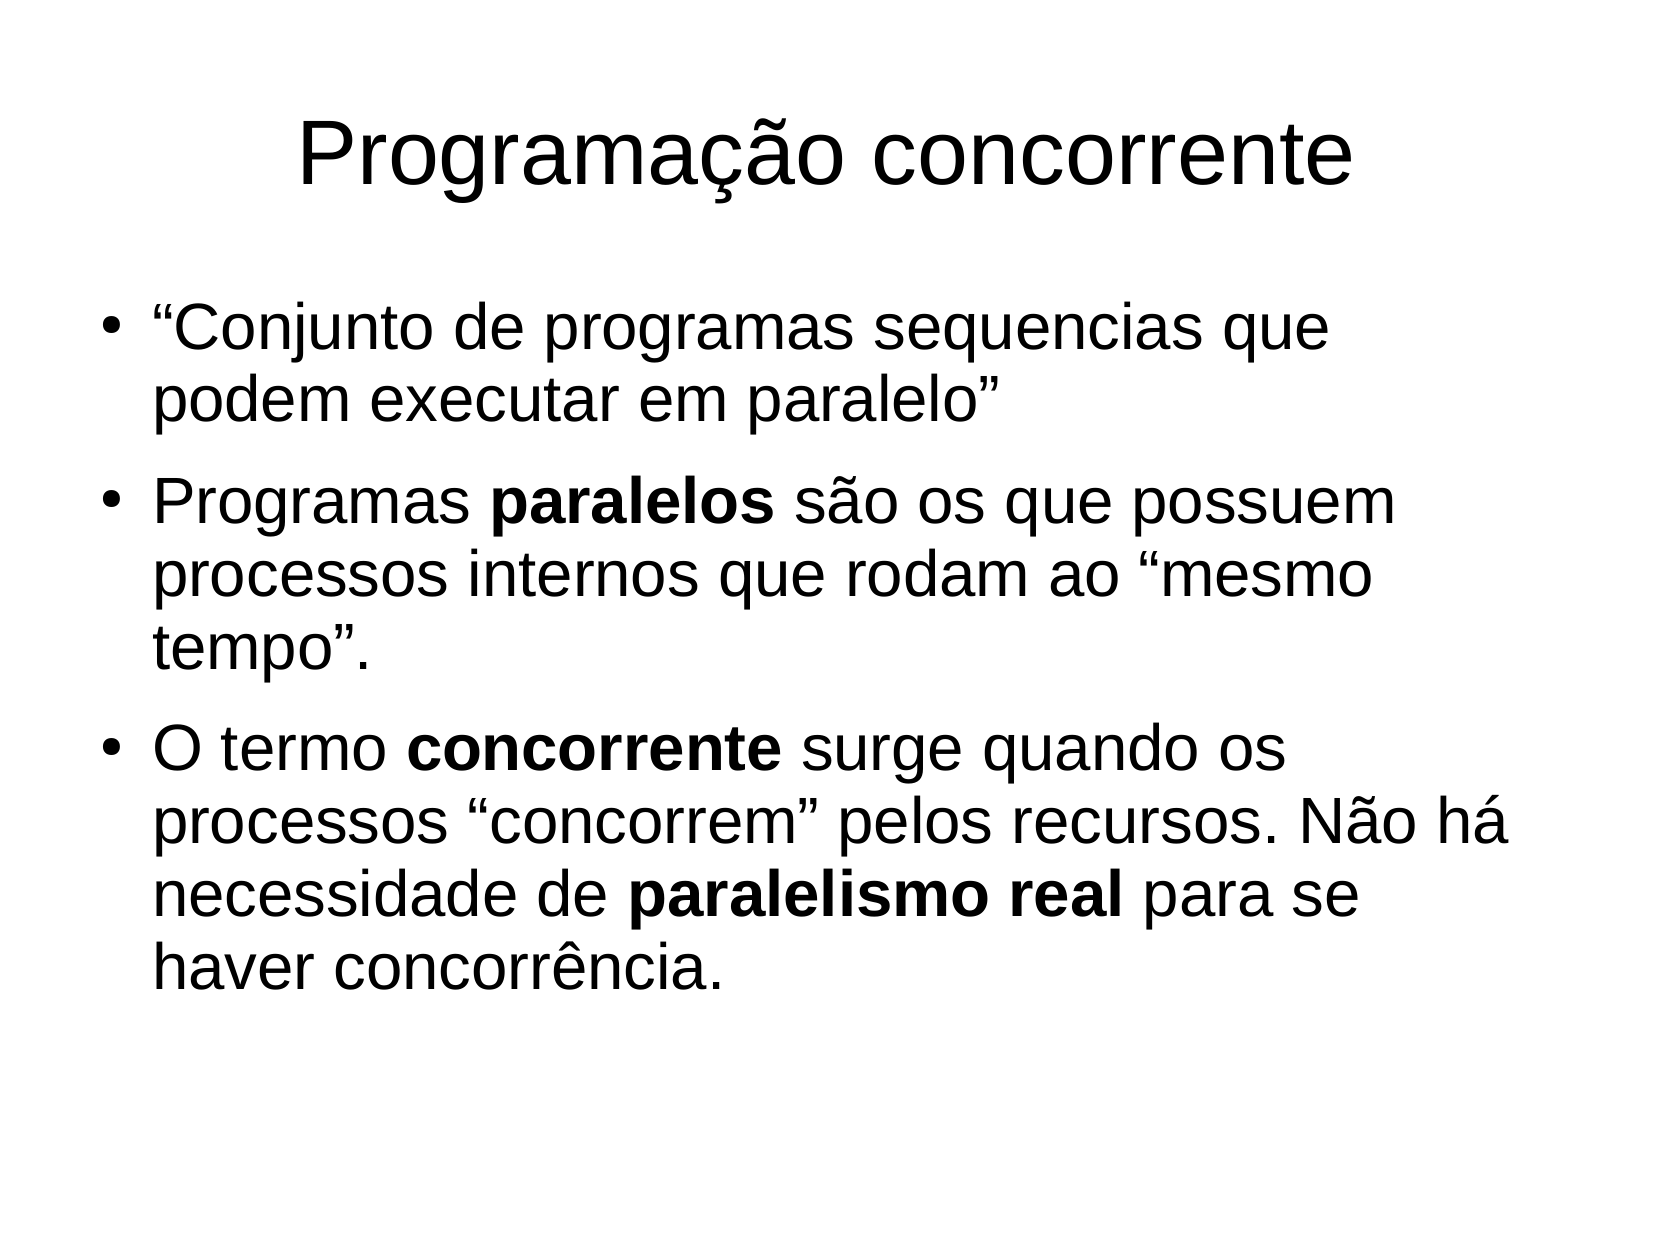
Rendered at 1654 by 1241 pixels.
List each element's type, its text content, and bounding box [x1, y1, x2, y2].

title Programação concorrente [82, 49, 1571, 257]
list “Conjunto de programas sequencias que podem executar em paralelo” Programas paralelos são os que possuem processos internos que rodam ao “mesmo tempo”. O termo concorrente surge quando os processos “concorrem” pelos recursos. Não há necessidade de paralelismo real para se haver concorrência. [82, 290, 1538, 1010]
